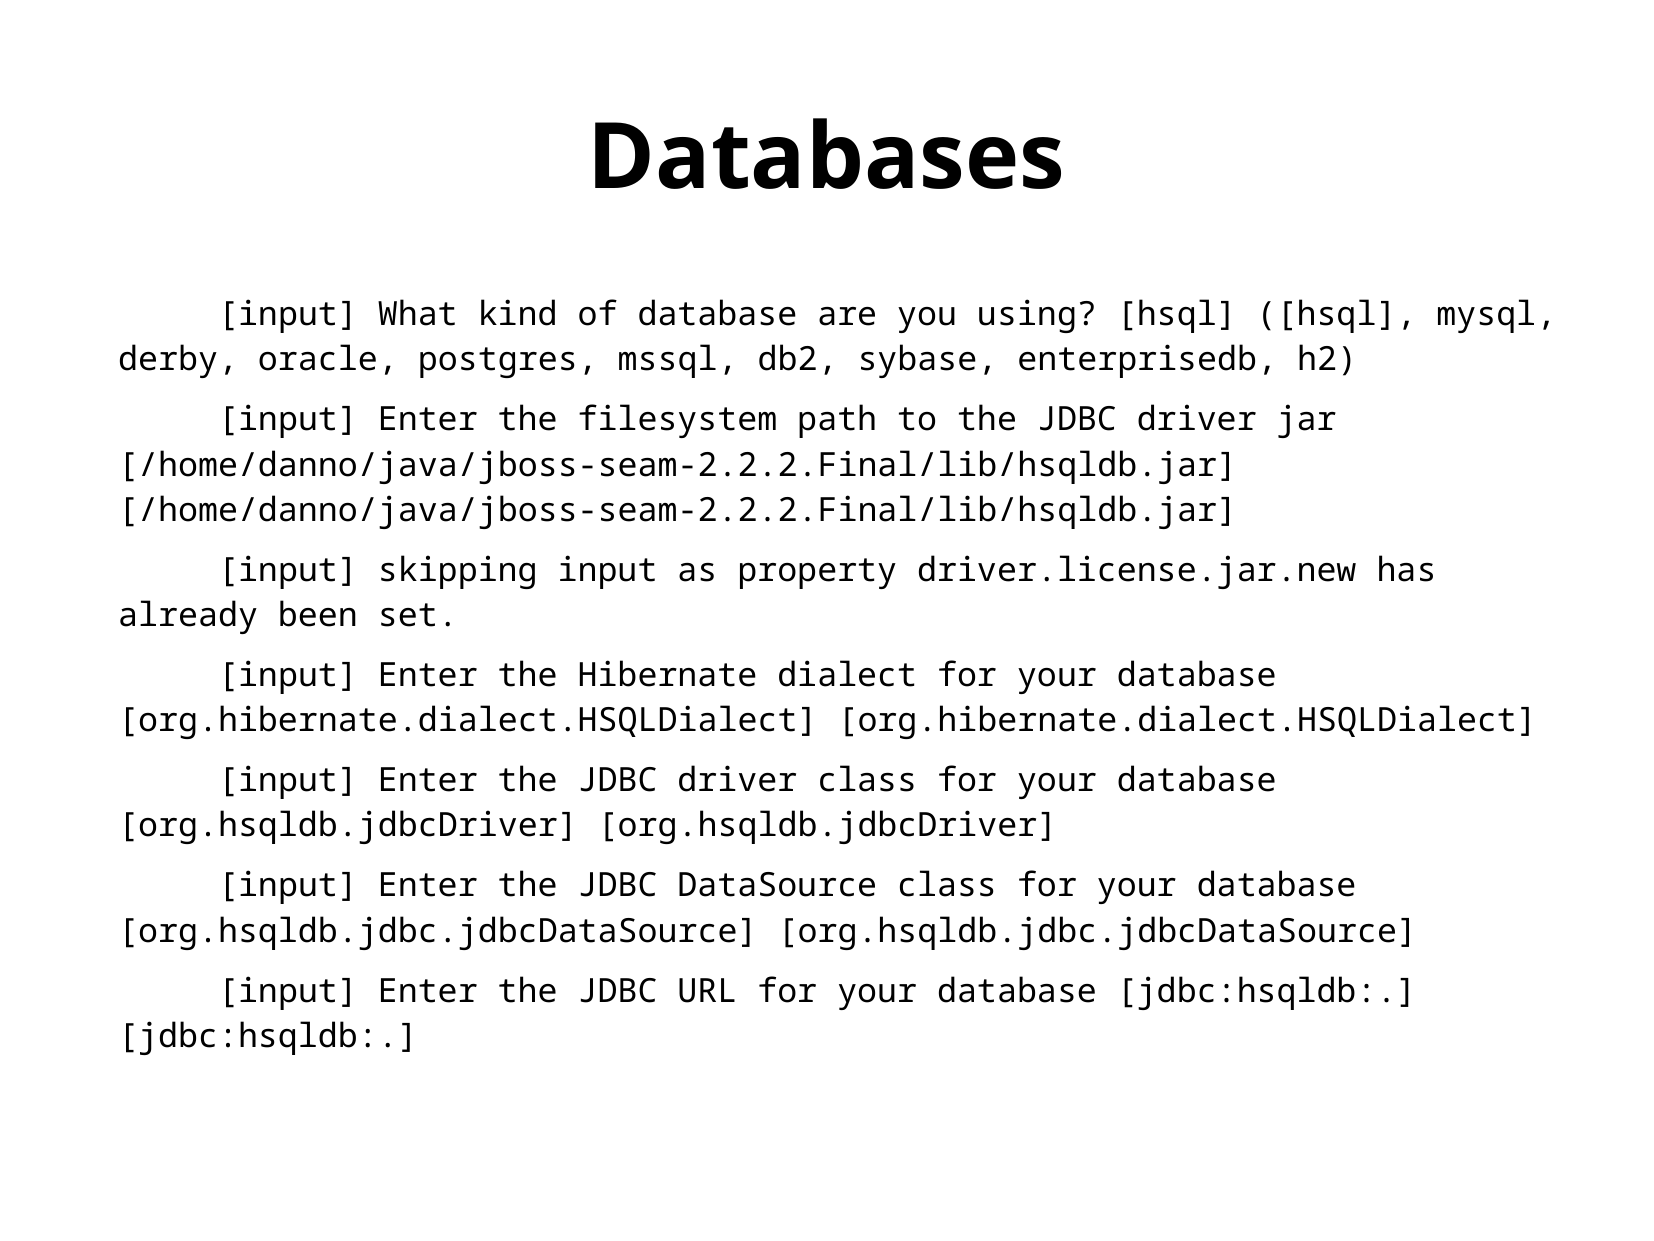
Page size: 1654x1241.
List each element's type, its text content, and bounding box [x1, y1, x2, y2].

list [input] What kind of database are you using? [hsql] ([hsql], mysql, derby, oracle, postgres, mssql, db2, sybase, enterprisedb, h2) [input] Enter the filesystem path to the JDBC driver jar [/home/danno/java/jboss-seam-2.2.2.Final/lib/hsqldb.jar] [/home/danno/java/jboss-seam-2.2.2.Final/lib/hsqldb.jar] [input] skipping input as property driver.license.jar.new has already been set. [input] Enter the Hibernate dialect for your database [org.hibernate.dialect.HSQLDialect] [org.hibernate.dialect.HSQLDialect] [input] Enter the JDBC driver class for your database [org.hsqldb.jdbcDriver] [org.hsqldb.jdbcDriver] [input] Enter the JDBC DataSource class for your database [org.hsqldb.jdbc.jdbcDataSource] [org.hsqldb.jdbc.jdbcDataSource] [input] Enter the JDBC URL for your database [jdbc:hsqldb:.] [jdbc:hsqldb:.] [82, 290, 1571, 1109]
title Databases [82, 49, 1571, 257]
